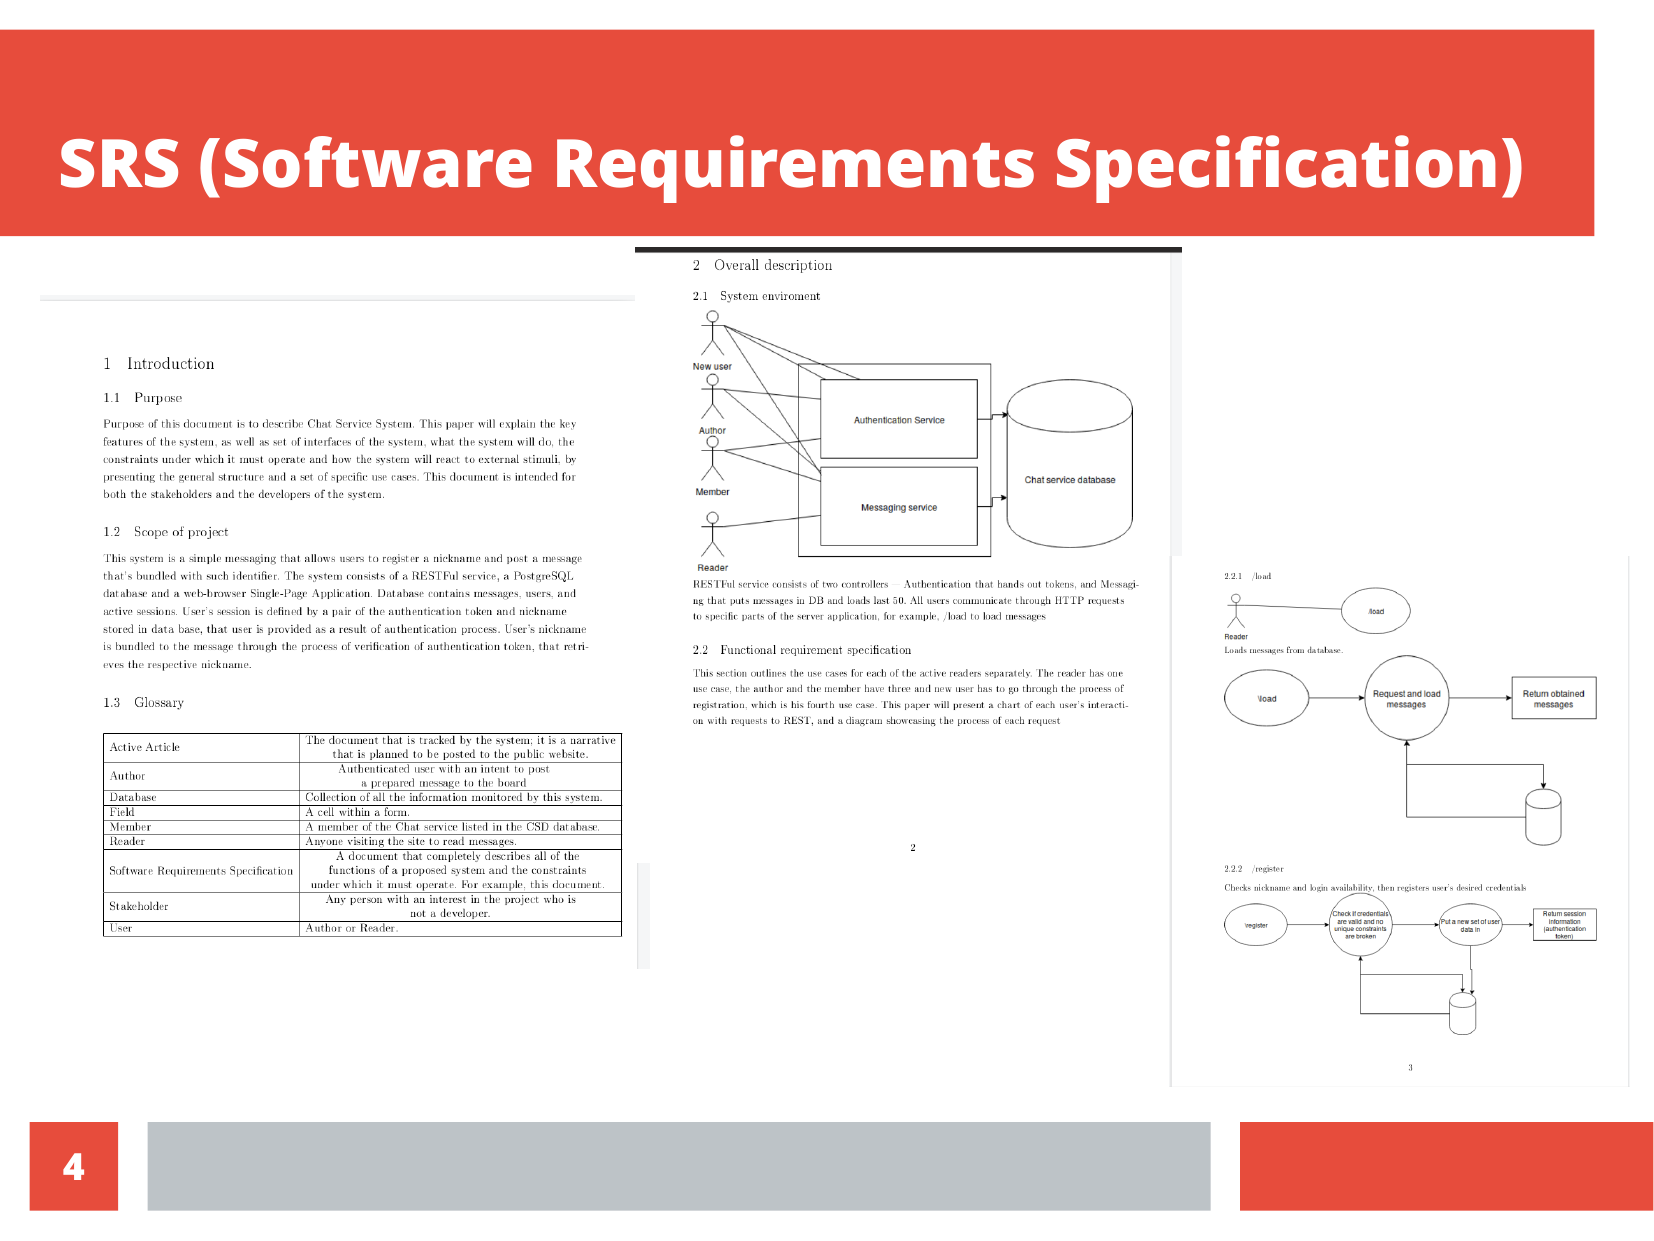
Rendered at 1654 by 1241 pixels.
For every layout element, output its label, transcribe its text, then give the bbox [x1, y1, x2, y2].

picture [40, 247, 1630, 1087]
title SRS (Software Requirements Specification) [59, 59, 1595, 207]
